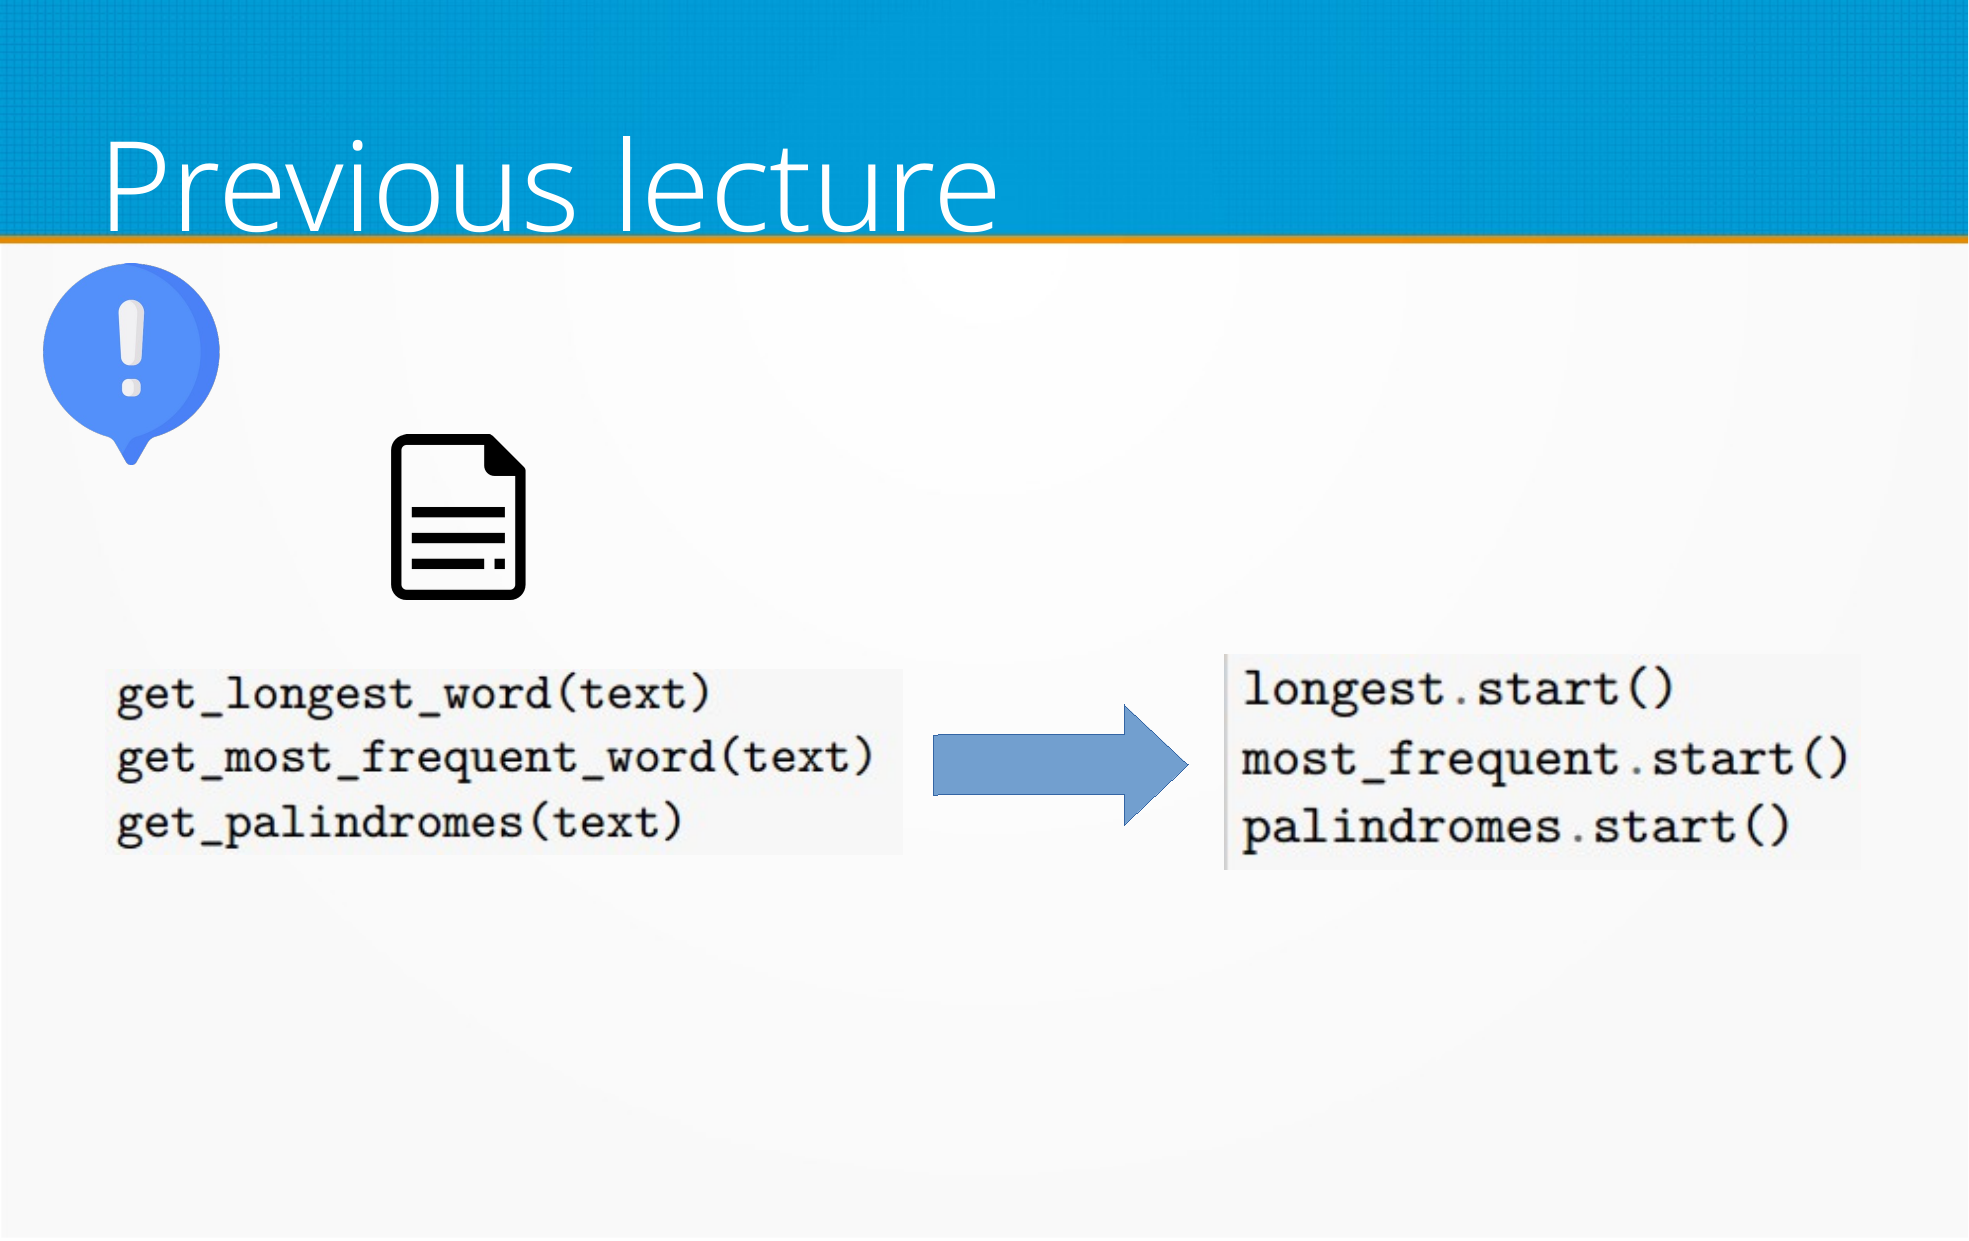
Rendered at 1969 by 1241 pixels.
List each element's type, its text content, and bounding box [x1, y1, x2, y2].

picture [0, 233, 1969, 1241]
text_box [933, 704, 1189, 826]
title Previous lecture [98, 49, 1870, 257]
